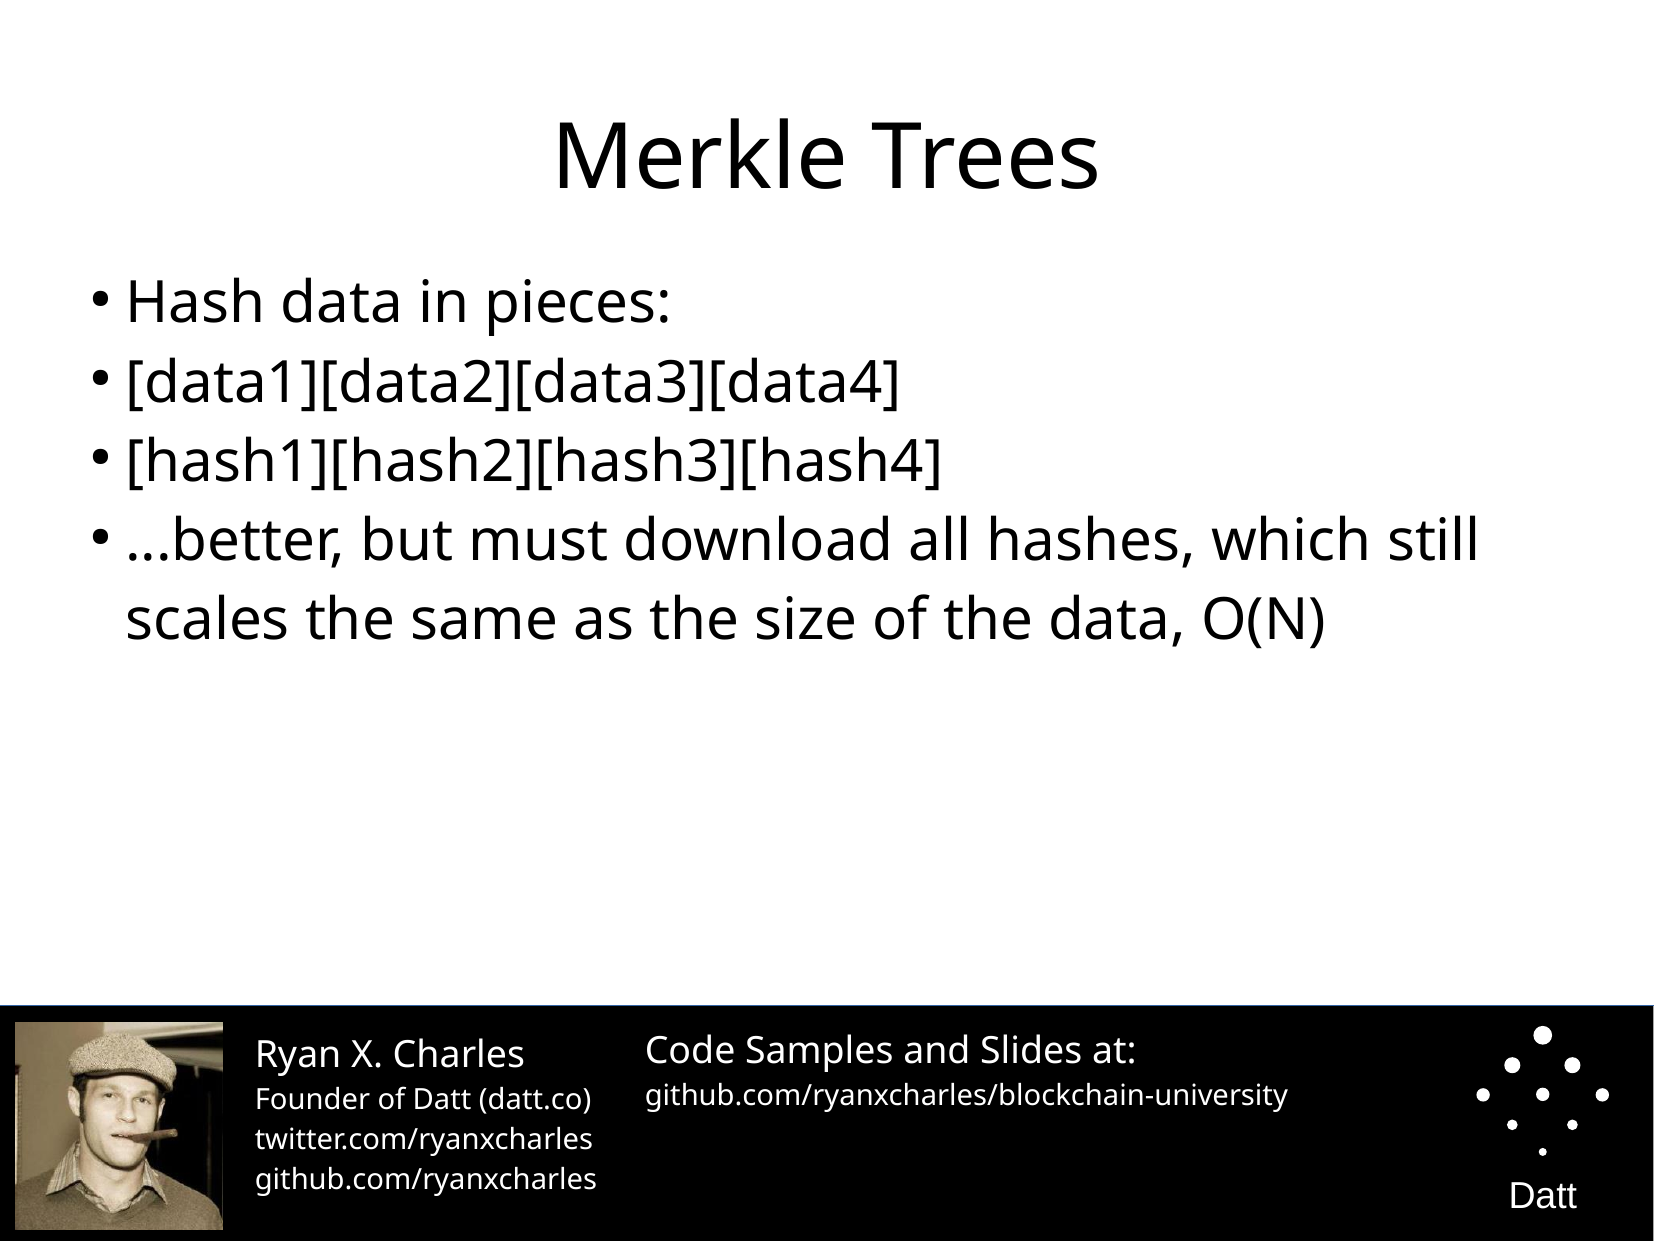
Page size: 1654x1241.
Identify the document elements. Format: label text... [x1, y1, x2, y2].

picture [1475, 1023, 1611, 1159]
picture [15, 1022, 223, 1231]
text_box Code Samples and Slides at: github.com/ryanxcharles/blockchain-university [630, 1015, 1403, 1156]
text_box Datt [1452, 1167, 1633, 1241]
text_box Ryan X. Charles Founder of Datt (datt.co) twitter.com/ryanxcharles github.com/ryanxcharles [240, 1020, 976, 1241]
text_box [0, 1005, 1654, 1241]
title Merkle Trees [82, 49, 1571, 257]
subtitle Hash data in pieces: [data1][data2][data3][data4] [hash1][hash2][hash3][hash4] ...better, but must download all hashes, which still scales the same as the size of the data, O(N) [90, 260, 1546, 961]
